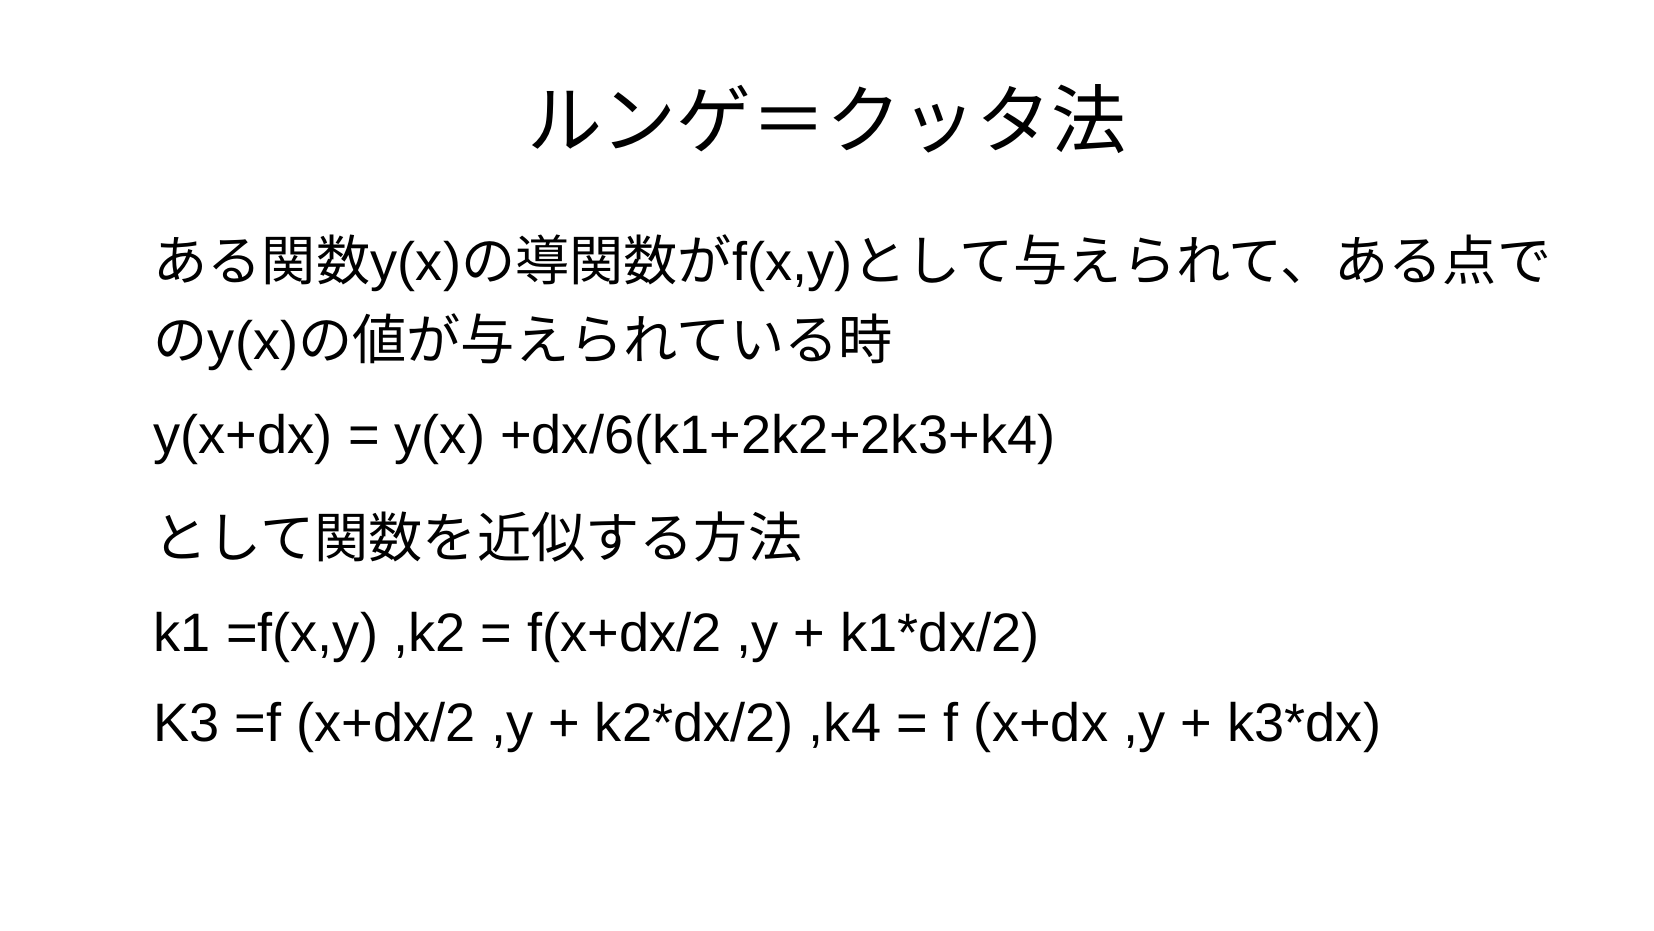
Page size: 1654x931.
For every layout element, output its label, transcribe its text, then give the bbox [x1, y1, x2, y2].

list ある関数y(x)の導関数がf(x,y)として与えられて、ある点でのy(x)の値が与えられている時 y(x+dx) = y(x) +dx/6(k1+2k2+2k3+k4) として関数を近似する方法 k1 =f(x,y) ,k2 = f(x+dx/2 ,y + k1*dx/2) K3 =f (x+dx/2 ,y + k2*dx/2) ,k4 = f (x+dx ,y + k3*dx) [82, 217, 1571, 758]
title ルンゲ＝クッタ法 [82, 37, 1571, 193]
